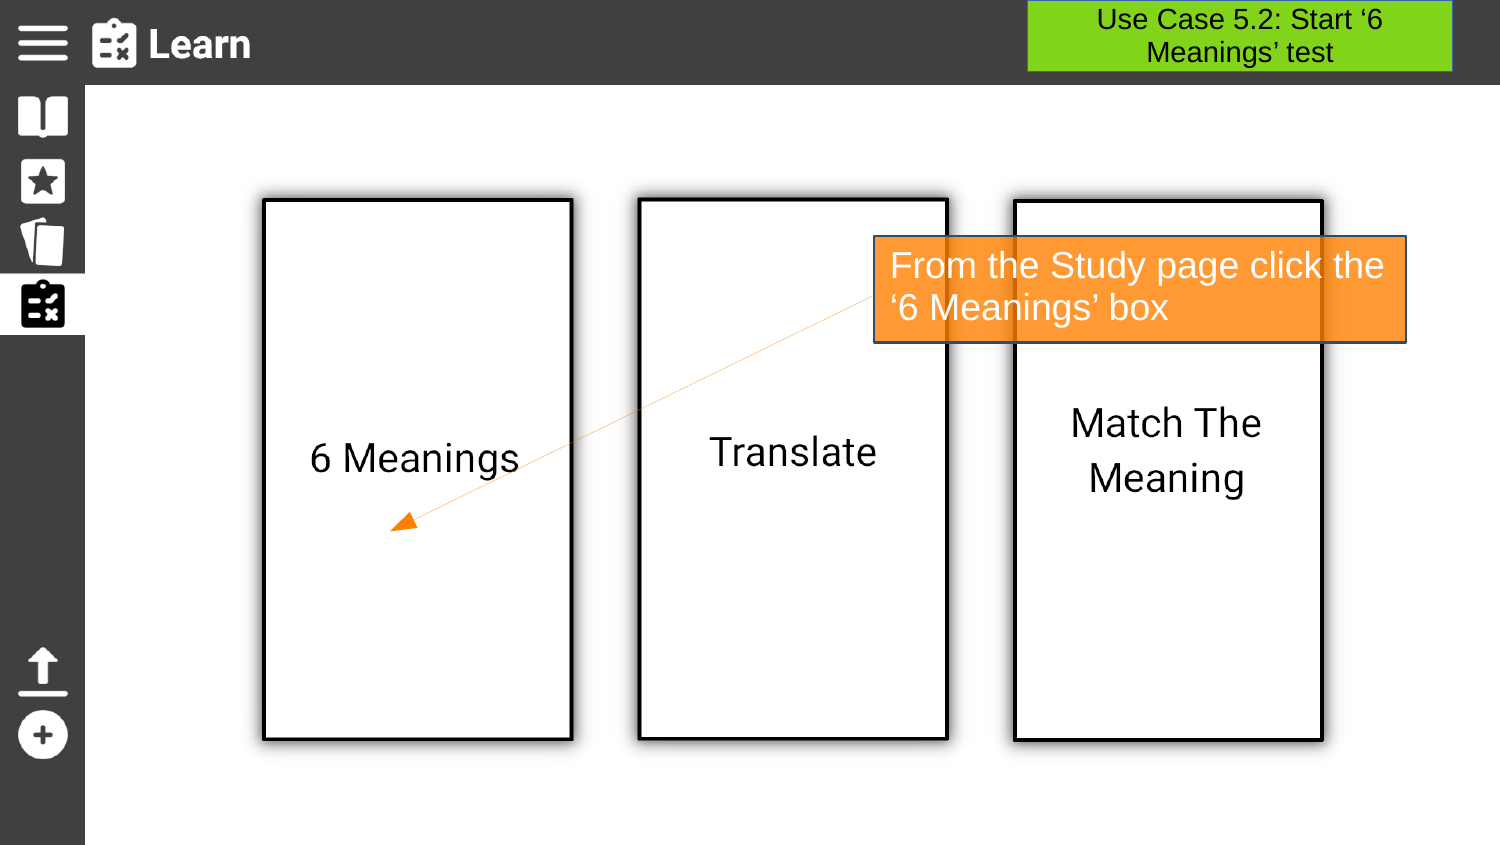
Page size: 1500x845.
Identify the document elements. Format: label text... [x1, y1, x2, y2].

picture [0, 0, 1500, 845]
text_box From the Study page click the ‘6 Meanings’ box [874, 236, 1406, 343]
text_box Use Case 5.2: Start ‘6 Meanings’ test [1027, 0, 1453, 72]
